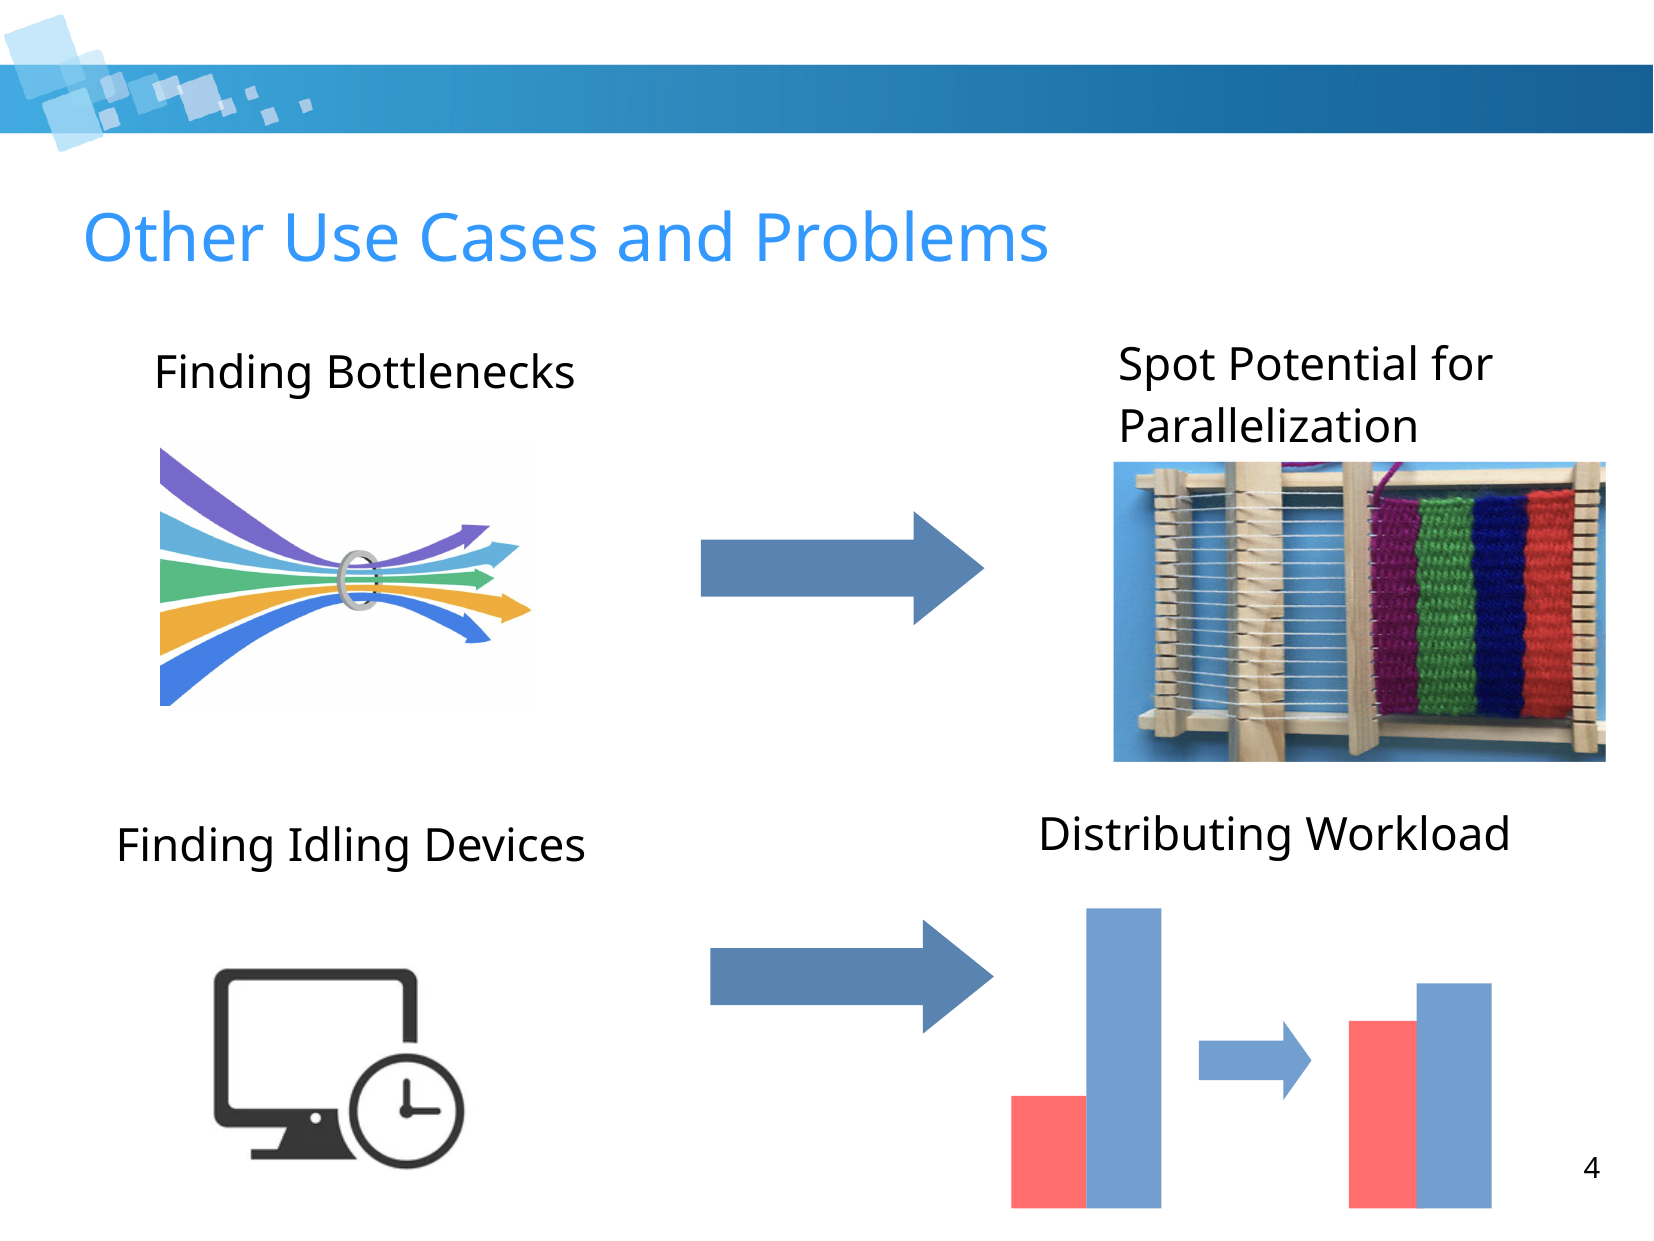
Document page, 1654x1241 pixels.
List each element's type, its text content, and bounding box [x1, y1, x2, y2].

text_box [1348, 983, 1492, 1209]
list Finding Bottlenecks [82, 339, 809, 683]
list Finding Idling Devices [44, 812, 771, 1156]
text_box [710, 919, 994, 1034]
text_box [700, 511, 985, 626]
list Distributing Workload [967, 801, 1654, 1229]
text_box [1011, 908, 1162, 1209]
list Spot Potential for Parallelization [1047, 330, 1654, 674]
picture [0, 0, 1653, 1238]
text_box [1198, 1020, 1312, 1101]
title Other Use Cases and Problems [82, 132, 1571, 340]
